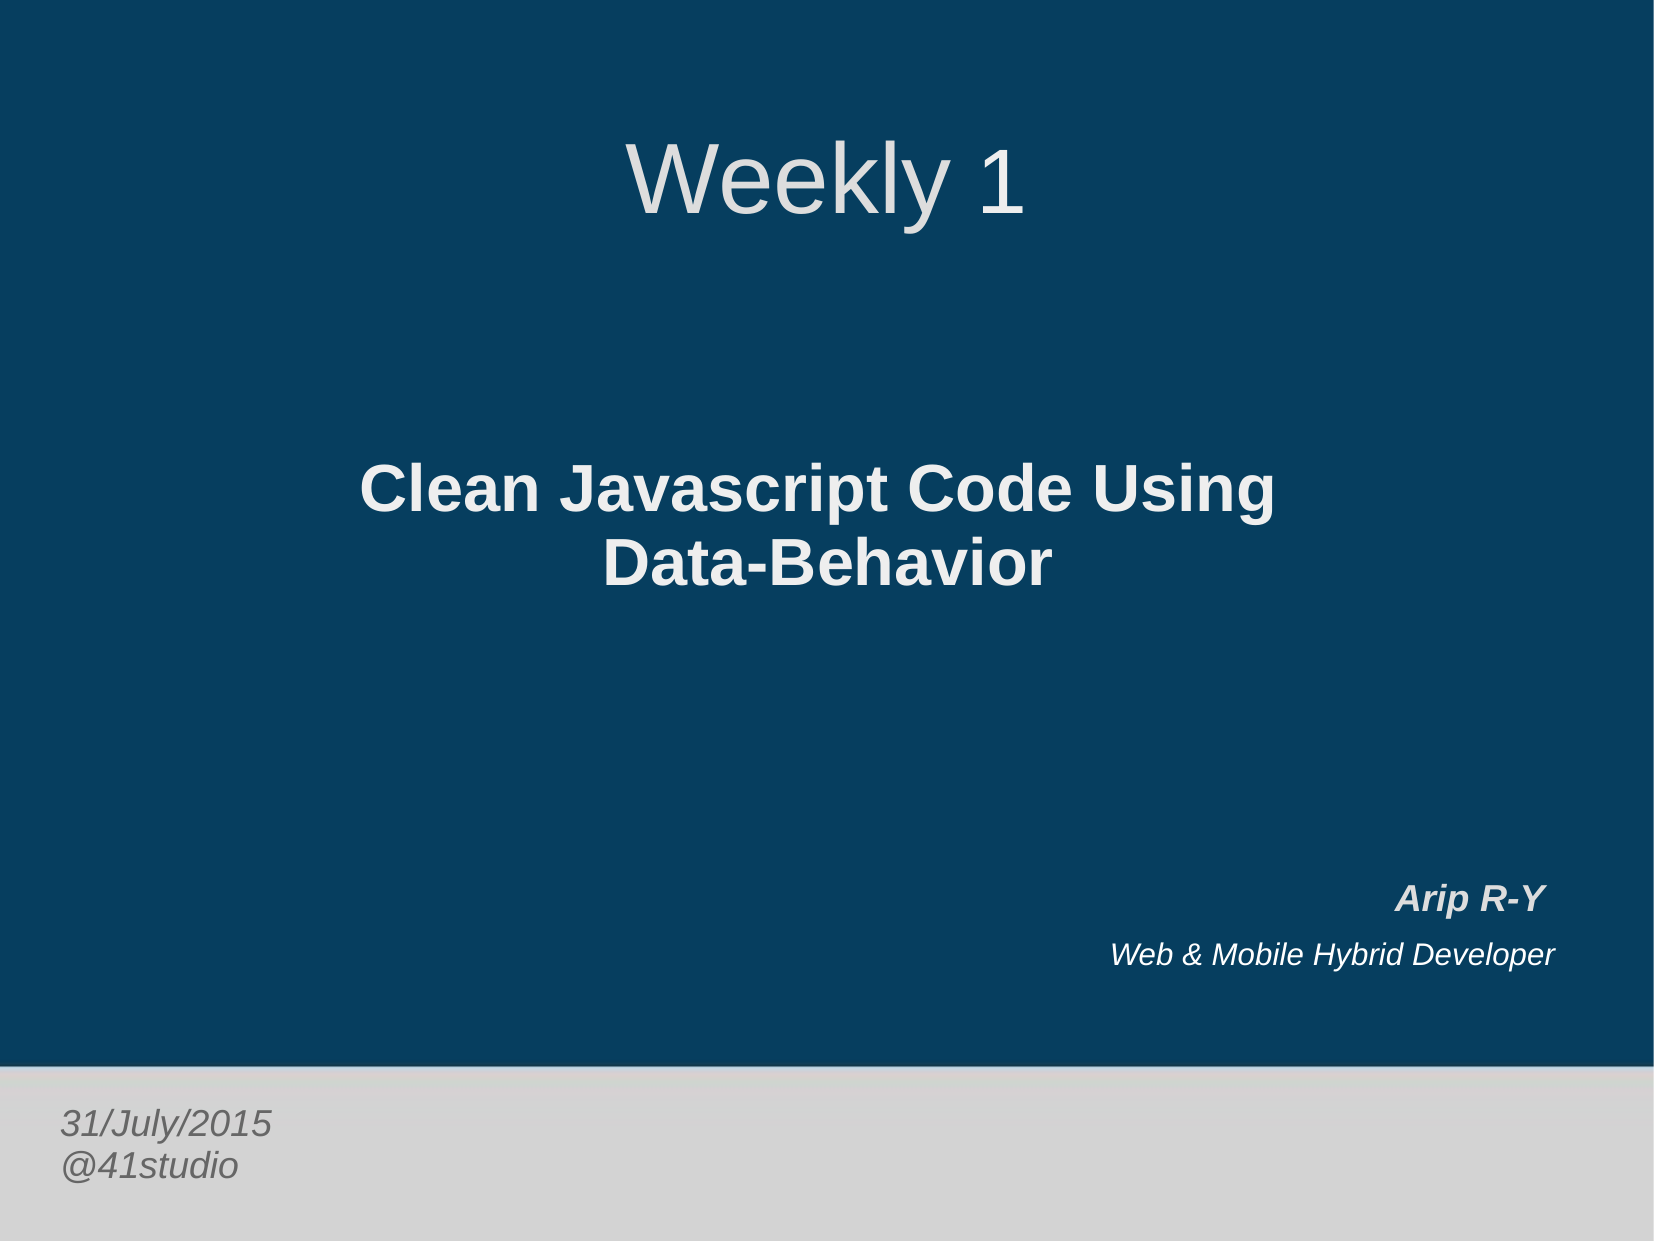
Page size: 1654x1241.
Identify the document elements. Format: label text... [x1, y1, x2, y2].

text_box Arip R-Y [1380, 870, 1606, 931]
subtitle Clean Javascript Code Using Data-Behavior [75, 430, 1564, 601]
text_box Web & Mobile Hybrid Developer [1095, 930, 1576, 1016]
picture [0, 0, 1654, 1241]
text_box 31/July/2015 @41studio [45, 1095, 556, 1194]
title Weekly 1 [82, 75, 1571, 283]
